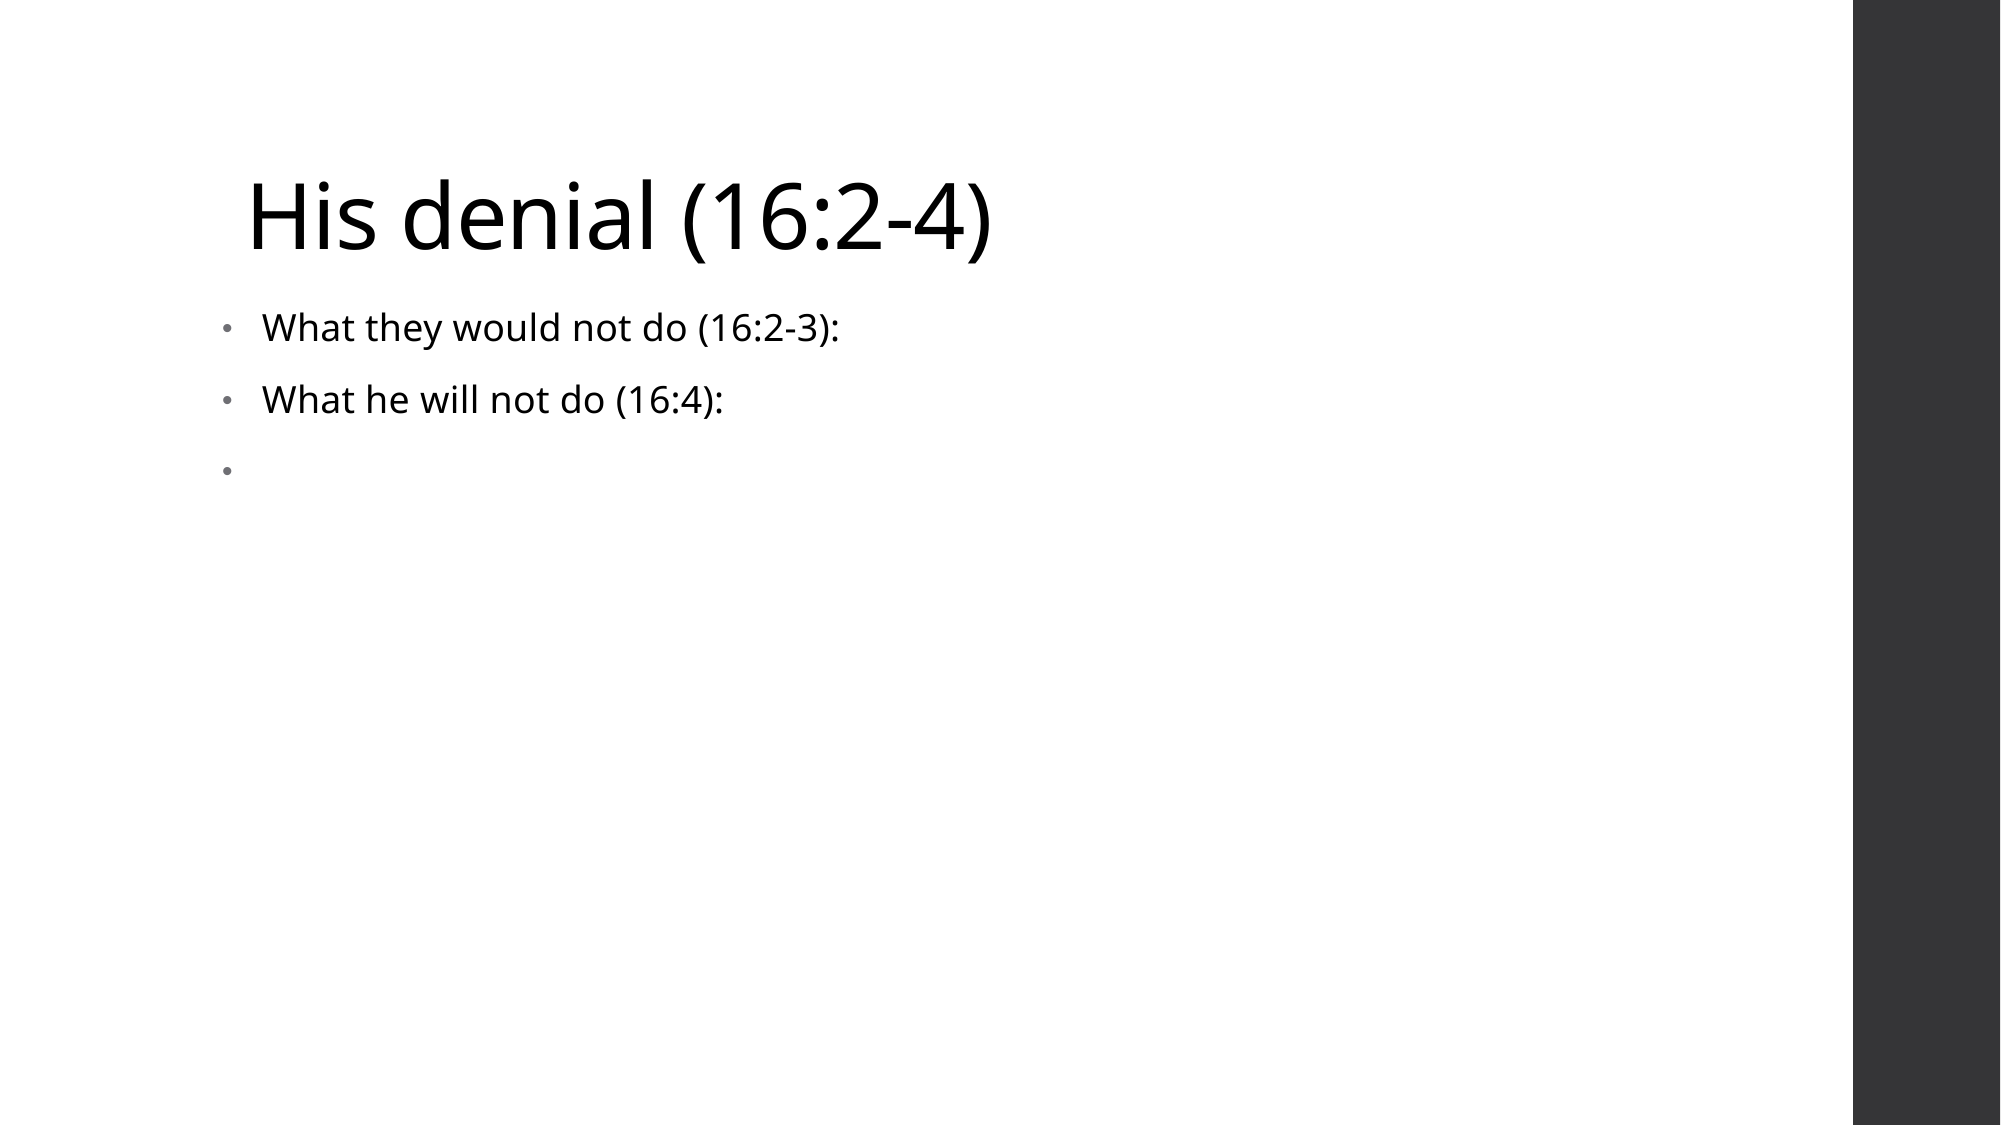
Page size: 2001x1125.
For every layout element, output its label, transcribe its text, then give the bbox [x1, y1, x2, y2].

list What they would not do (16:2-3): What he will not do (16:4): [206, 299, 1617, 1014]
title His denial (16:2-4) [206, 60, 1797, 278]
